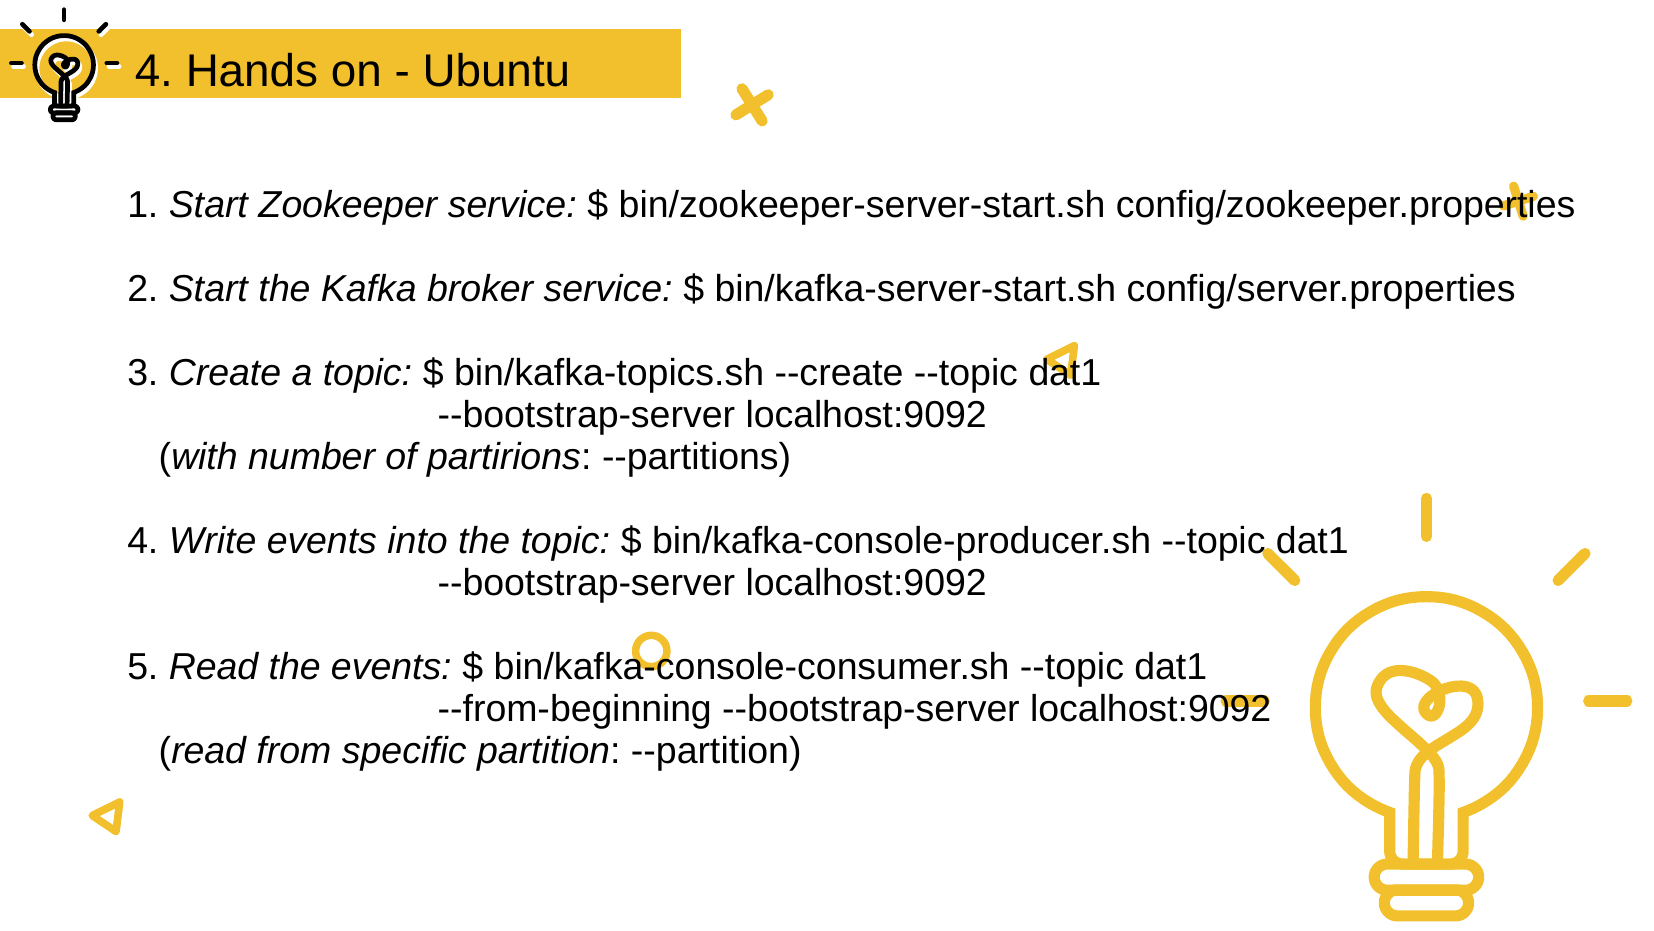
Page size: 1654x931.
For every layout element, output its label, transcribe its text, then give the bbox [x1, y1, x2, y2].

text_box 1. Start Zookeeper service: $ bin/zookeeper-server-start.sh config/zookeeper.properties 2. Start the Kafka broker service: $ bin/kafka-server-start.sh config/server.properties 3. Create a topic: $ bin/kafka-topics.sh --create --topic dat1 --bootstrap-server localhost:9092 (with number of partirions: --partitions) 4. Write events into the topic: $ bin/kafka-console-producer.sh --topic dat1 --bootstrap-server localhost:9092 5. Read the events: $ bin/kafka-console-consumer.sh --topic dat1 --from-beginning --bootstrap-server localhost:9092 (read from specific partition: --partition) [112, 176, 1591, 905]
text_box 4. Hands on - Ubuntu [120, 37, 586, 104]
